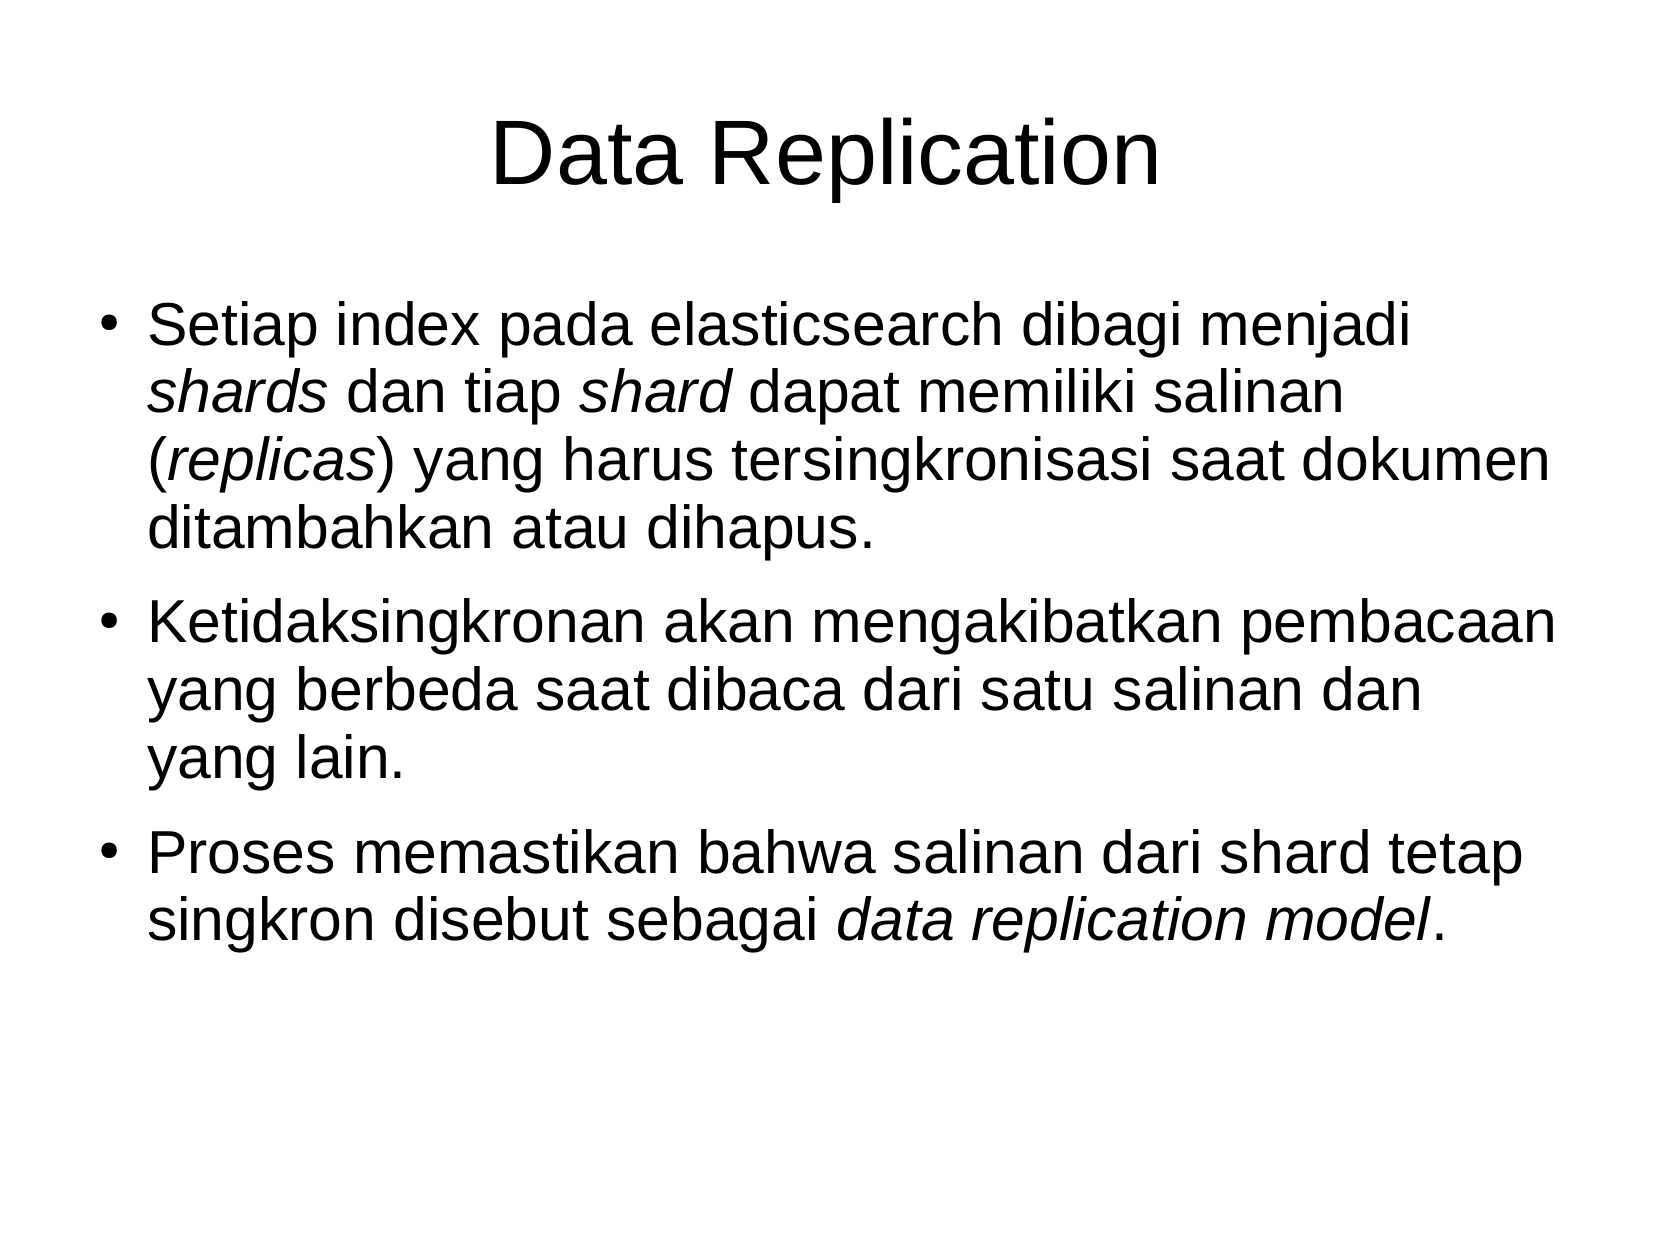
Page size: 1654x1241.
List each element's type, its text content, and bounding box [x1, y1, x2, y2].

title Data Replication [82, 49, 1571, 257]
list Setiap index pada elasticsearch dibagi menjadi shards dan tiap shard dapat memiliki salinan (replicas) yang harus tersingkronisasi saat dokumen ditambahkan atau dihapus. Ketidaksingkronan akan mengakibatkan pembacaan yang berbeda saat dibaca dari satu salinan dan yang lain. Proses memastikan bahwa salinan dari shard tetap singkron disebut sebagai data replication model. [82, 290, 1571, 1010]
